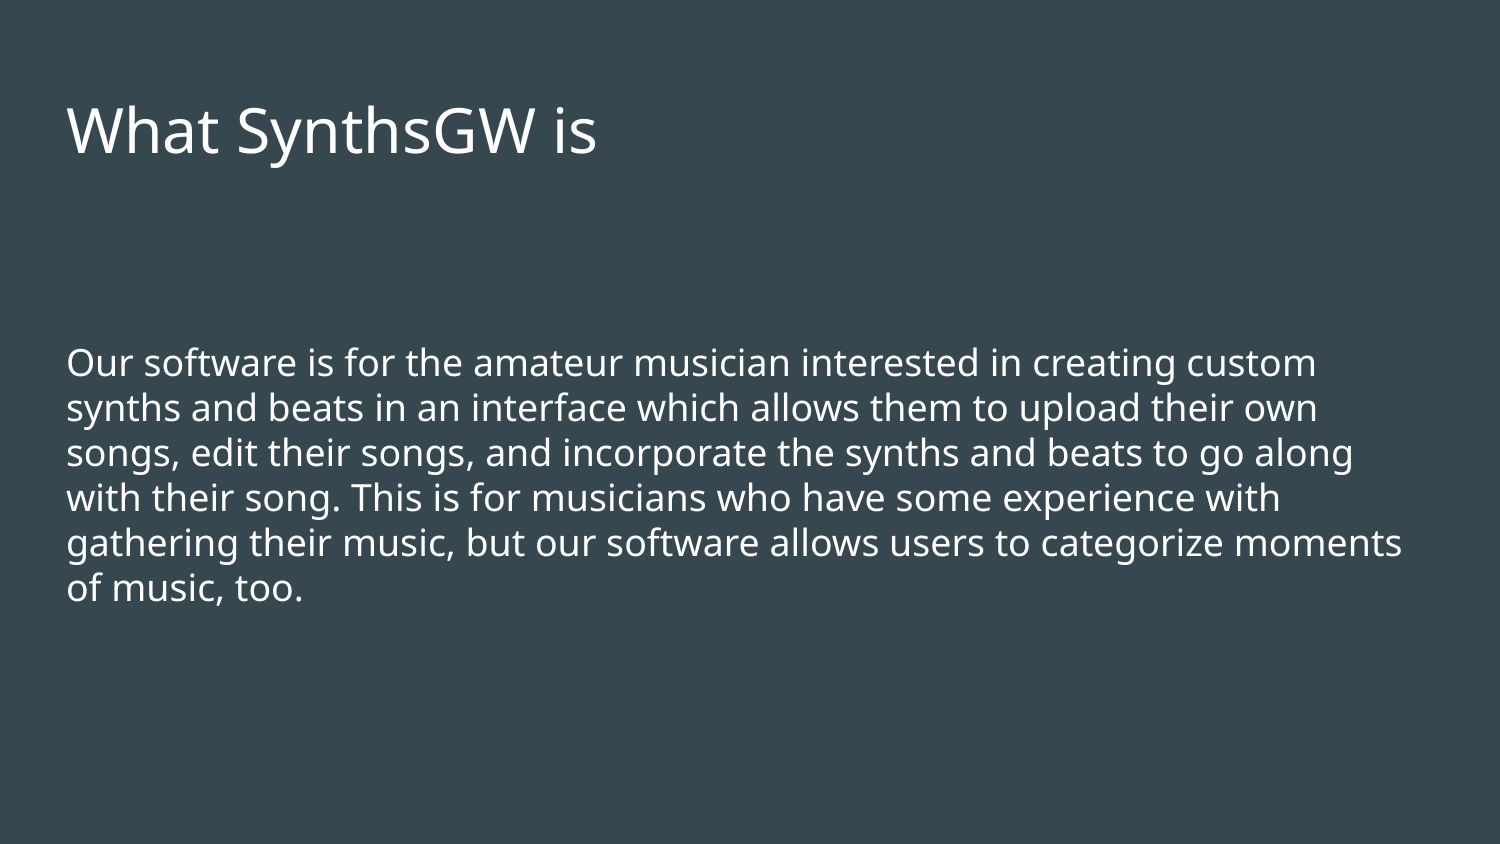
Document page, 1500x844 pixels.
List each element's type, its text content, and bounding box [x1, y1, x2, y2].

text_box What SynthsGW is [51, 76, 1449, 171]
text_box Our software is for the amateur musician interested in creating custom synths and beats in an interface which allows them to upload their own songs, edit their songs, and incorporate the synths and beats to go along with their song. This is for musicians who have some experience with gathering their music, but our software allows users to categorize moments of music, too. [51, 189, 1449, 750]
